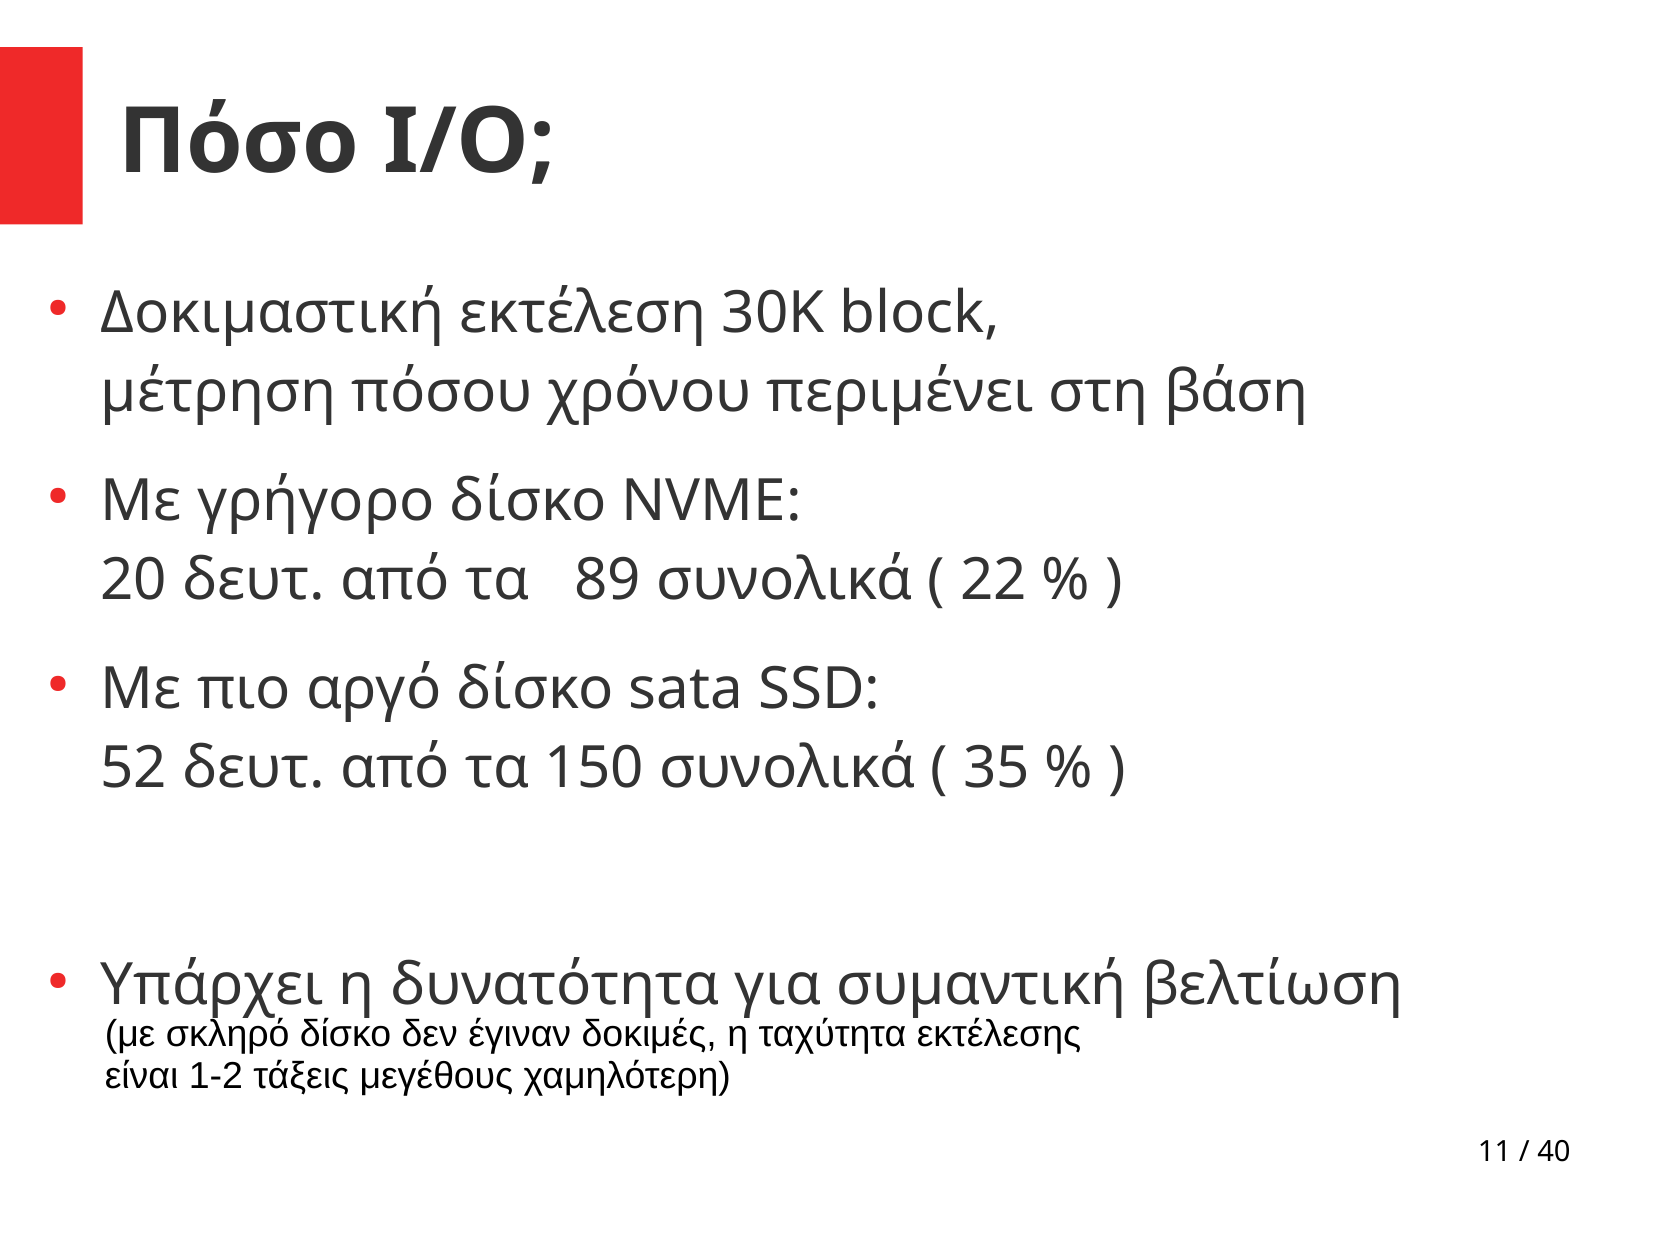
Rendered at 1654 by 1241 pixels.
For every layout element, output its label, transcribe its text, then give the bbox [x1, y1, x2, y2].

list Δοκιμαστική εκτέλεση 30K block, μέτρηση πόσου χρόνου περιμένει στη βάση Με γρήγορο δίσκο NVME: 20 δευτ. από τα 89 συνολικά ( 22 % ) Με πιο αργό δίσκο sata SSD: 52 δευτ. από τα 150 συνολικά ( 35 % ) Υπάρχει η δυνατότητα για συμαντική βελτίωση [30, 270, 1621, 1111]
title Πόσο I/O; [118, 33, 1571, 241]
text_box (με σκληρό δίσκο δεν έγιναν δοκιμές, η ταχύτητα εκτέλεσης είναι 1-2 τάξεις μεγέθους χαμηλότερη) [90, 1005, 1591, 1141]
